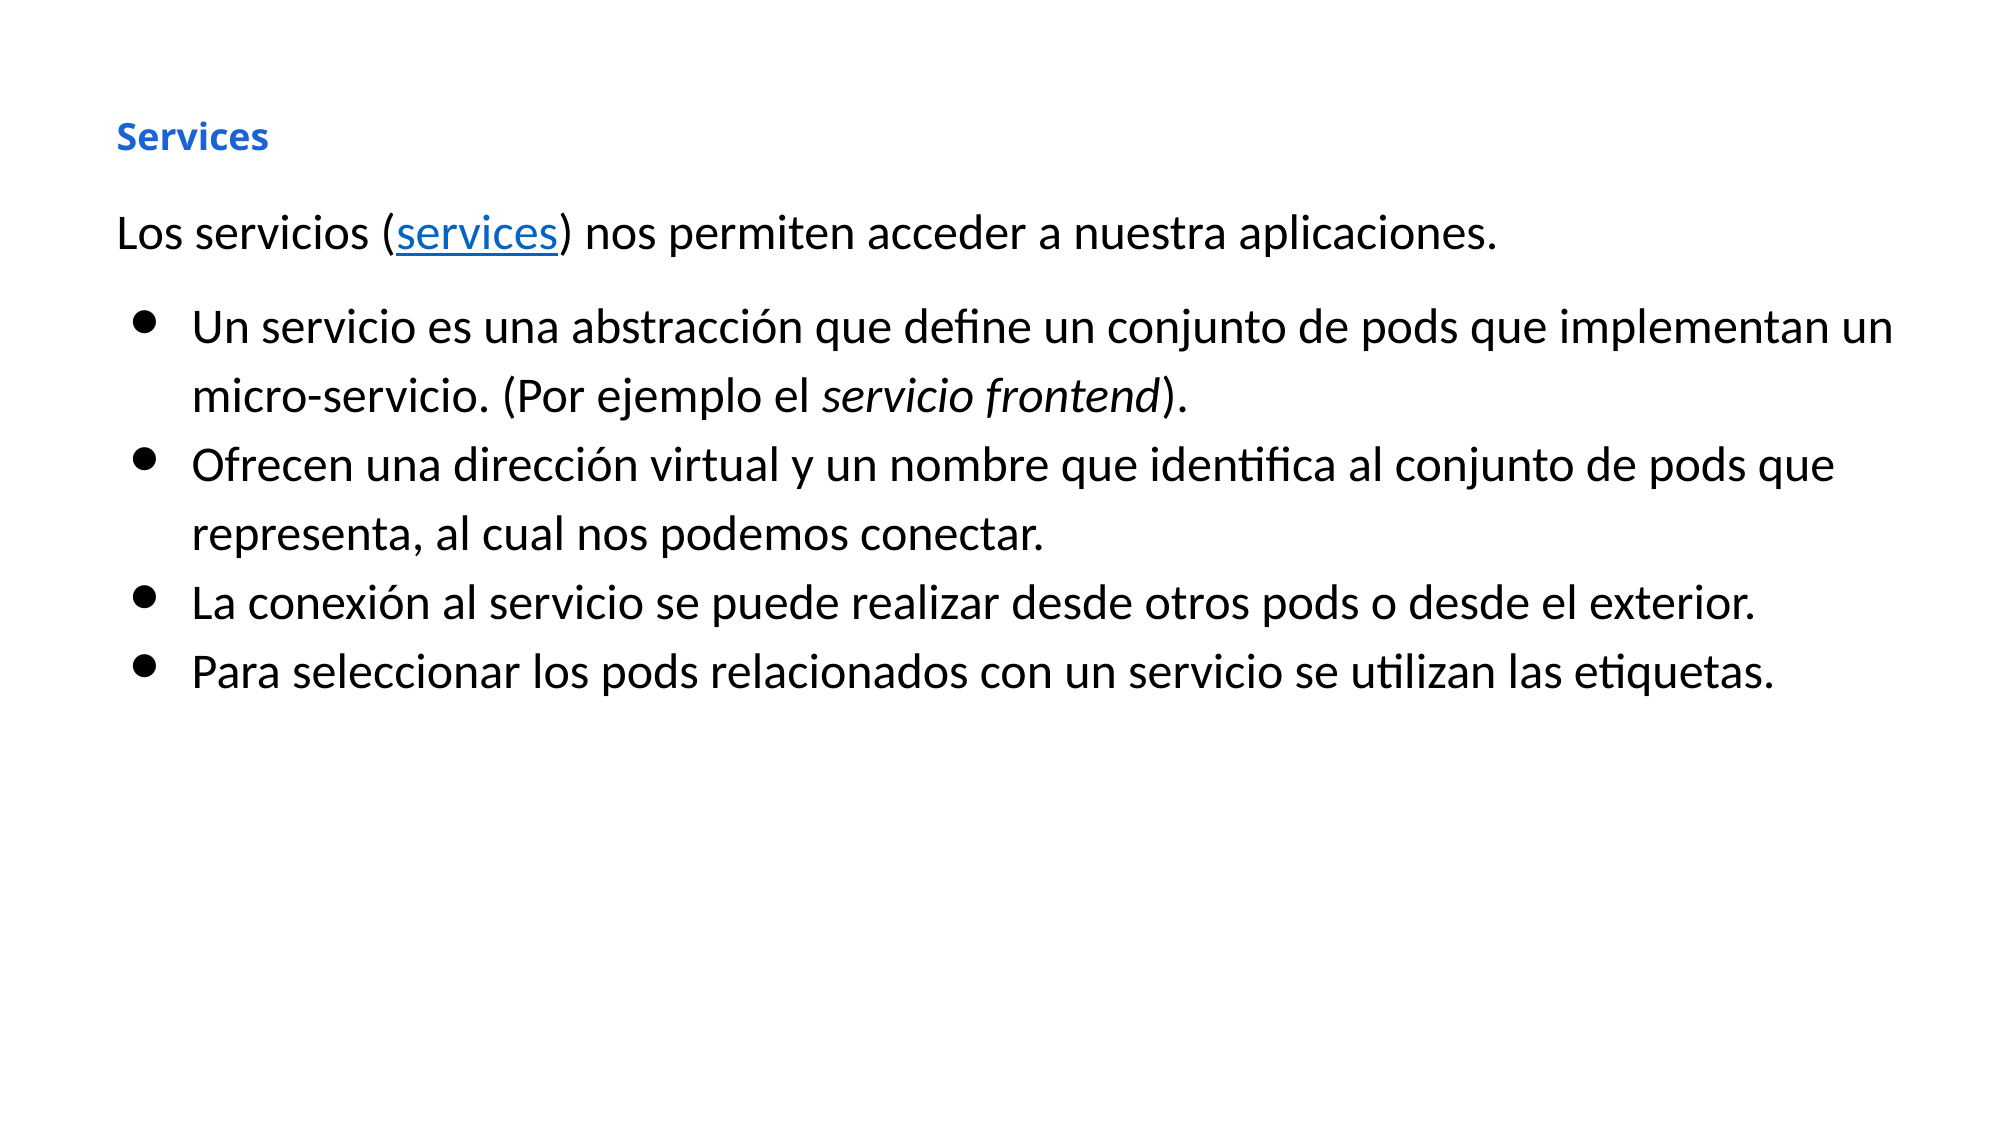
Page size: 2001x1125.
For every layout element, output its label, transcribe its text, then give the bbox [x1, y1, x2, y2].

text_box Services [101, 106, 437, 166]
text_box Los servicios (services) nos permiten acceder a nuestra aplicaciones. Un servicio es una abstracción que define un conjunto de pods que implementan un micro-servicio. (Por ejemplo el servicio frontend). Ofrecen una dirección virtual y un nombre que identifica al conjunto de pods que representa, al cual nos podemos conectar. La conexión al servicio se puede realizar desde otros pods o desde el exterior. Para seleccionar los pods relacionados con un servicio se utilizan las etiquetas. [101, 192, 1977, 791]
